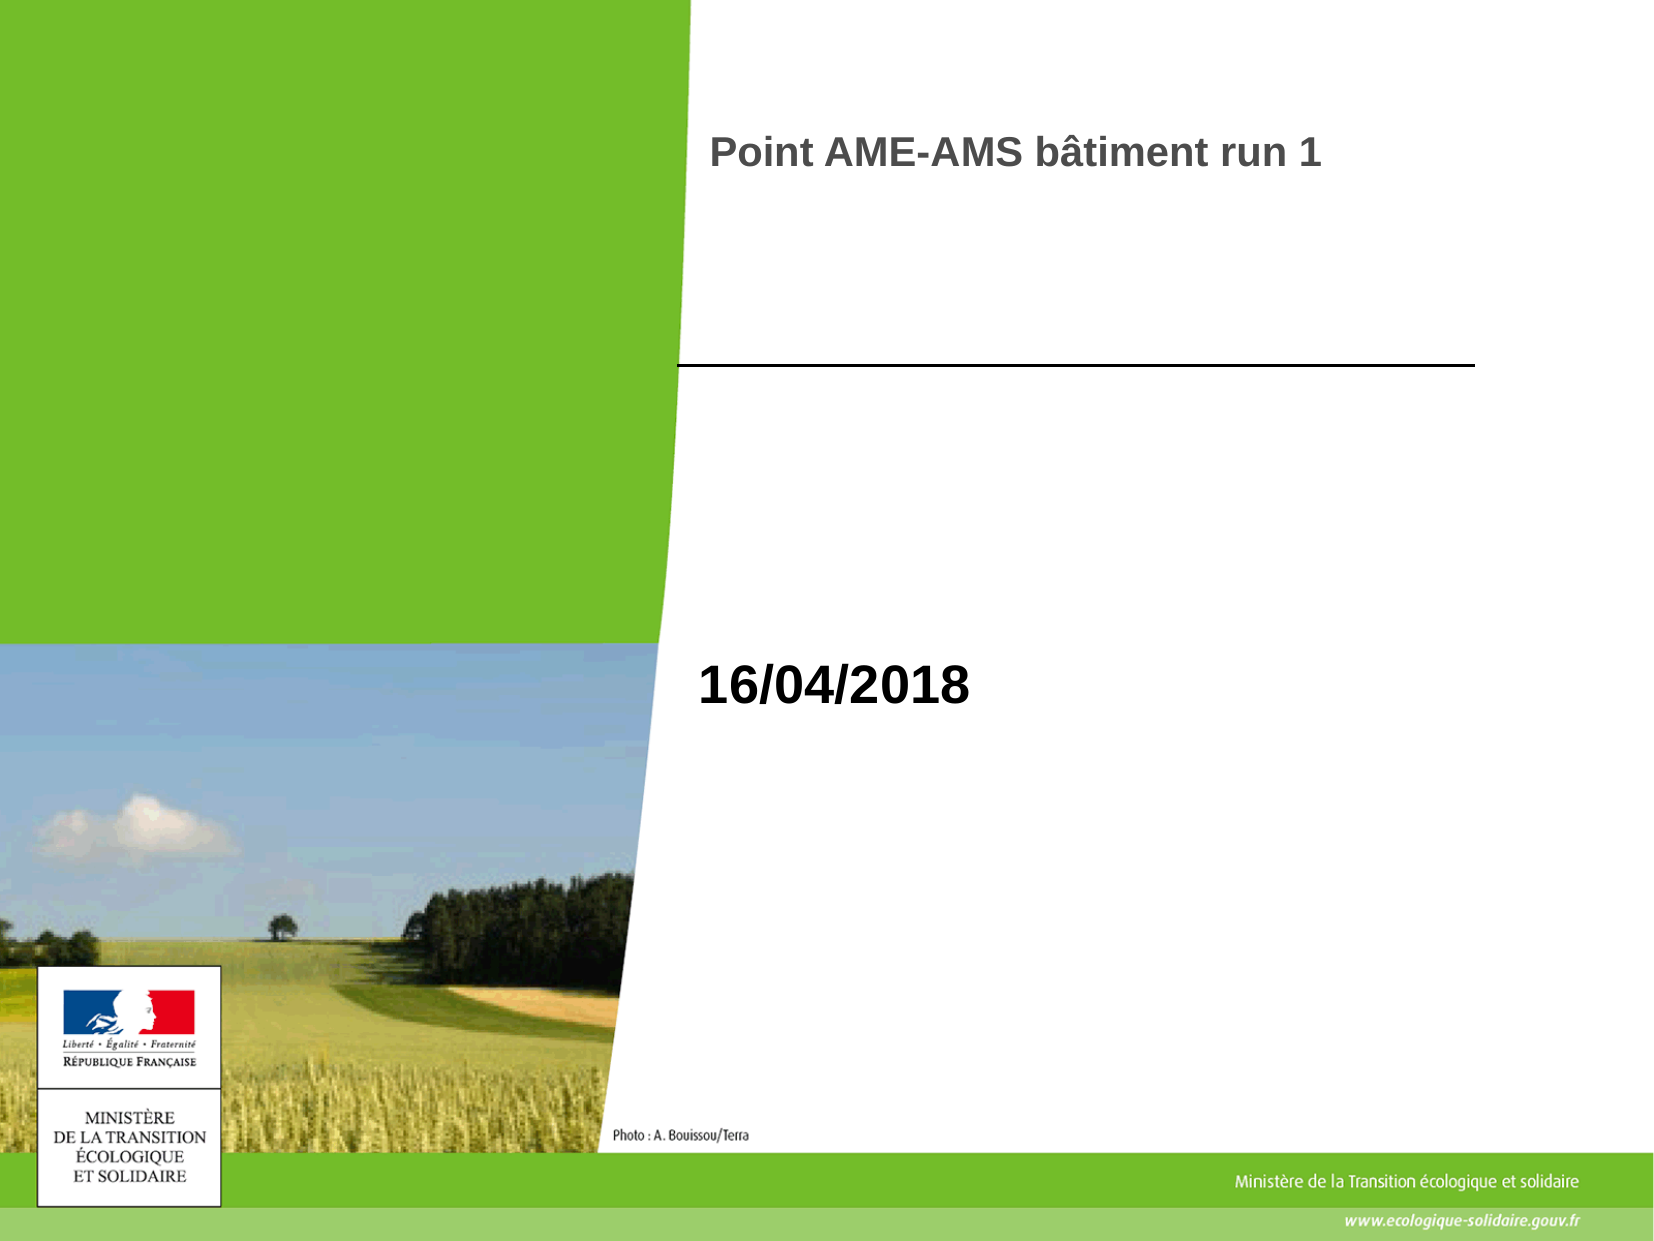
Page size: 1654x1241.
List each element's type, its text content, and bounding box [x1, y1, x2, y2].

picture [0, 0, 1654, 1241]
title Point AME-AMS bâtiment run 1 [709, 55, 1643, 248]
subtitle 16/04/2018 [699, 609, 1487, 851]
